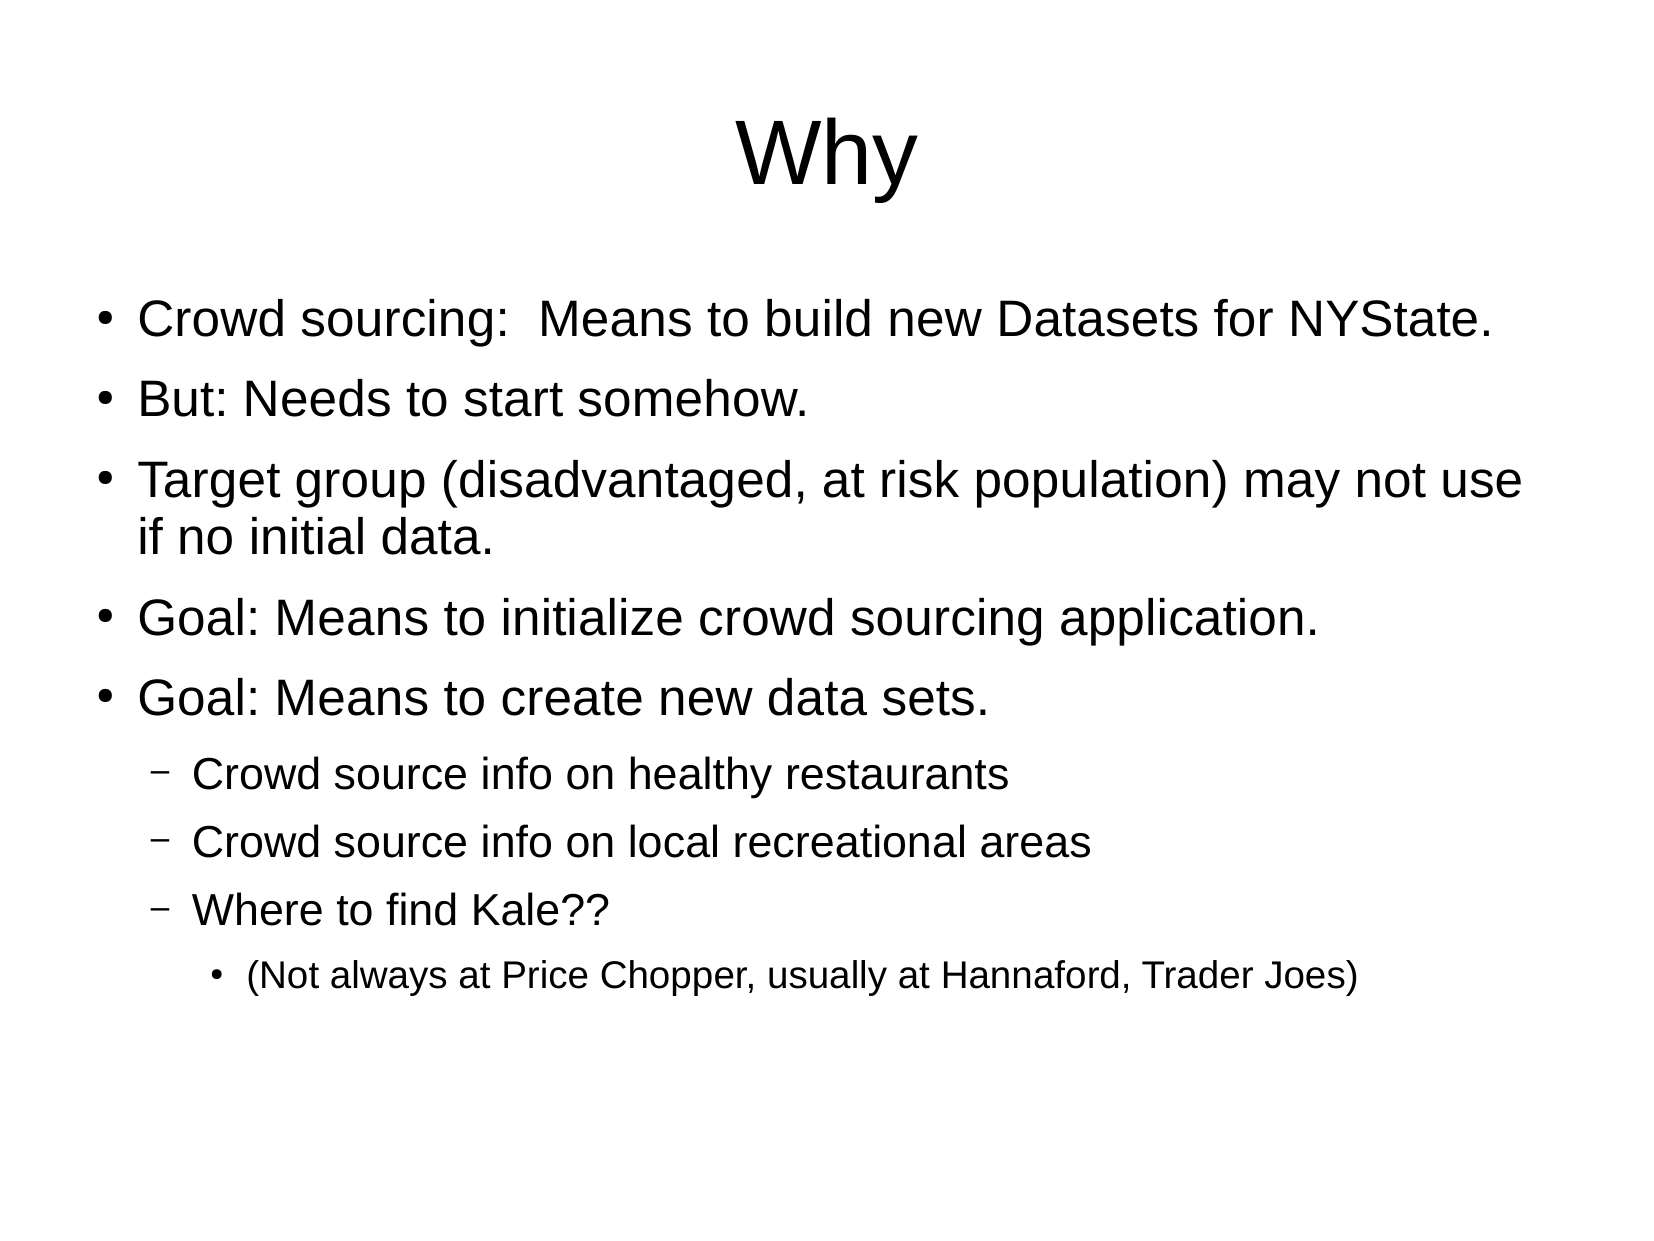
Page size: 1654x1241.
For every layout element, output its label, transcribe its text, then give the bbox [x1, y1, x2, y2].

title Why [82, 49, 1571, 257]
list Crowd sourcing: Means to build new Datasets for NYState. But: Needs to start somehow. Target group (disadvantaged, at risk population) may not use if no initial data. Goal: Means to initialize crowd sourcing application. Goal: Means to create new data sets. Crowd source info on healthy restaurants Crowd source info on local recreational areas Where to find Kale?? (Not always at Price Chopper, usually at Hannaford, Trader Joes) [82, 290, 1538, 1010]
